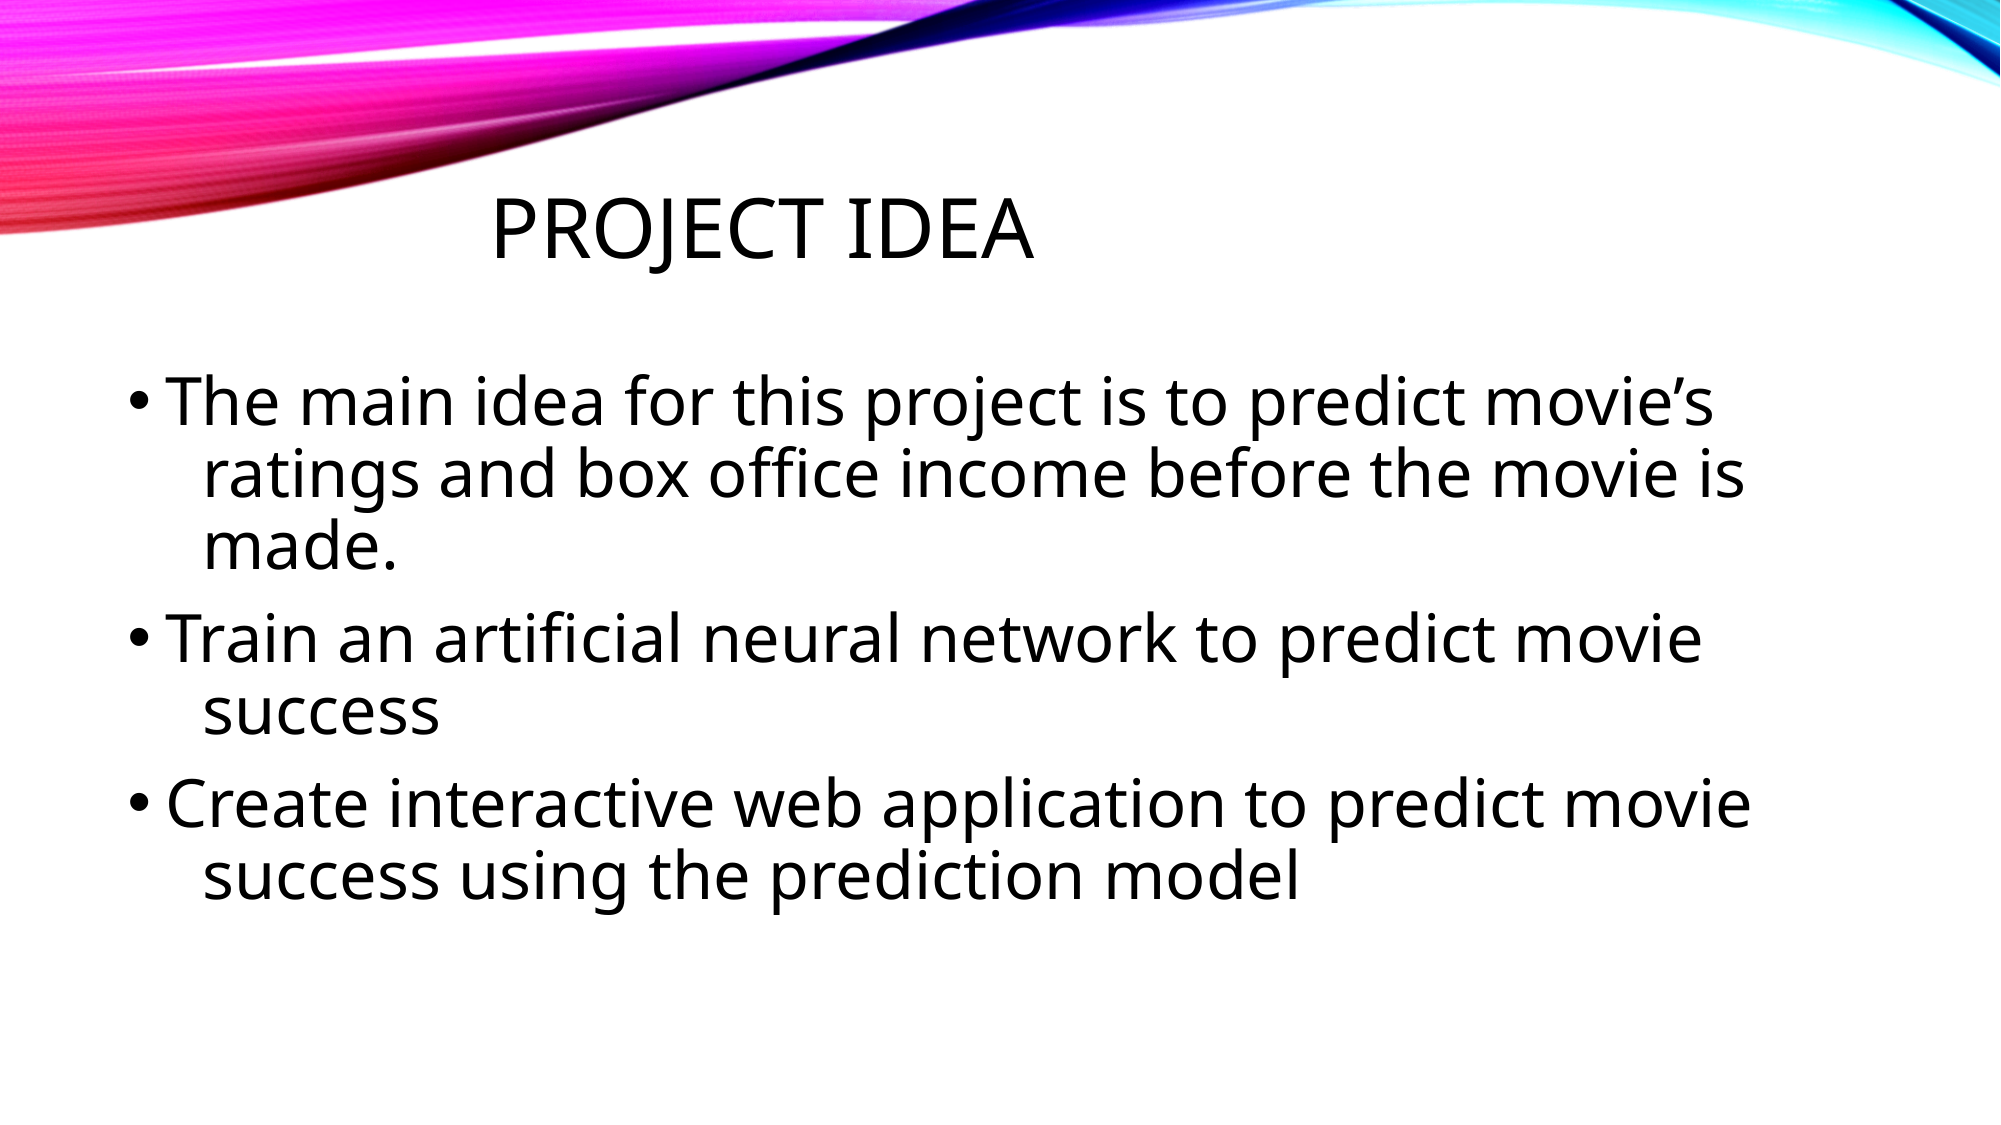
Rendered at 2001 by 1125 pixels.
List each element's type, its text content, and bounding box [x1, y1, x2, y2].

title Project IDEA [474, 125, 1888, 338]
list The main idea for this project is to predict movie’s ratings and box office income before the movie is made. Train an artificial neural network to predict movie success Create interactive web application to predict movie success using the prediction model [112, 360, 1888, 1021]
